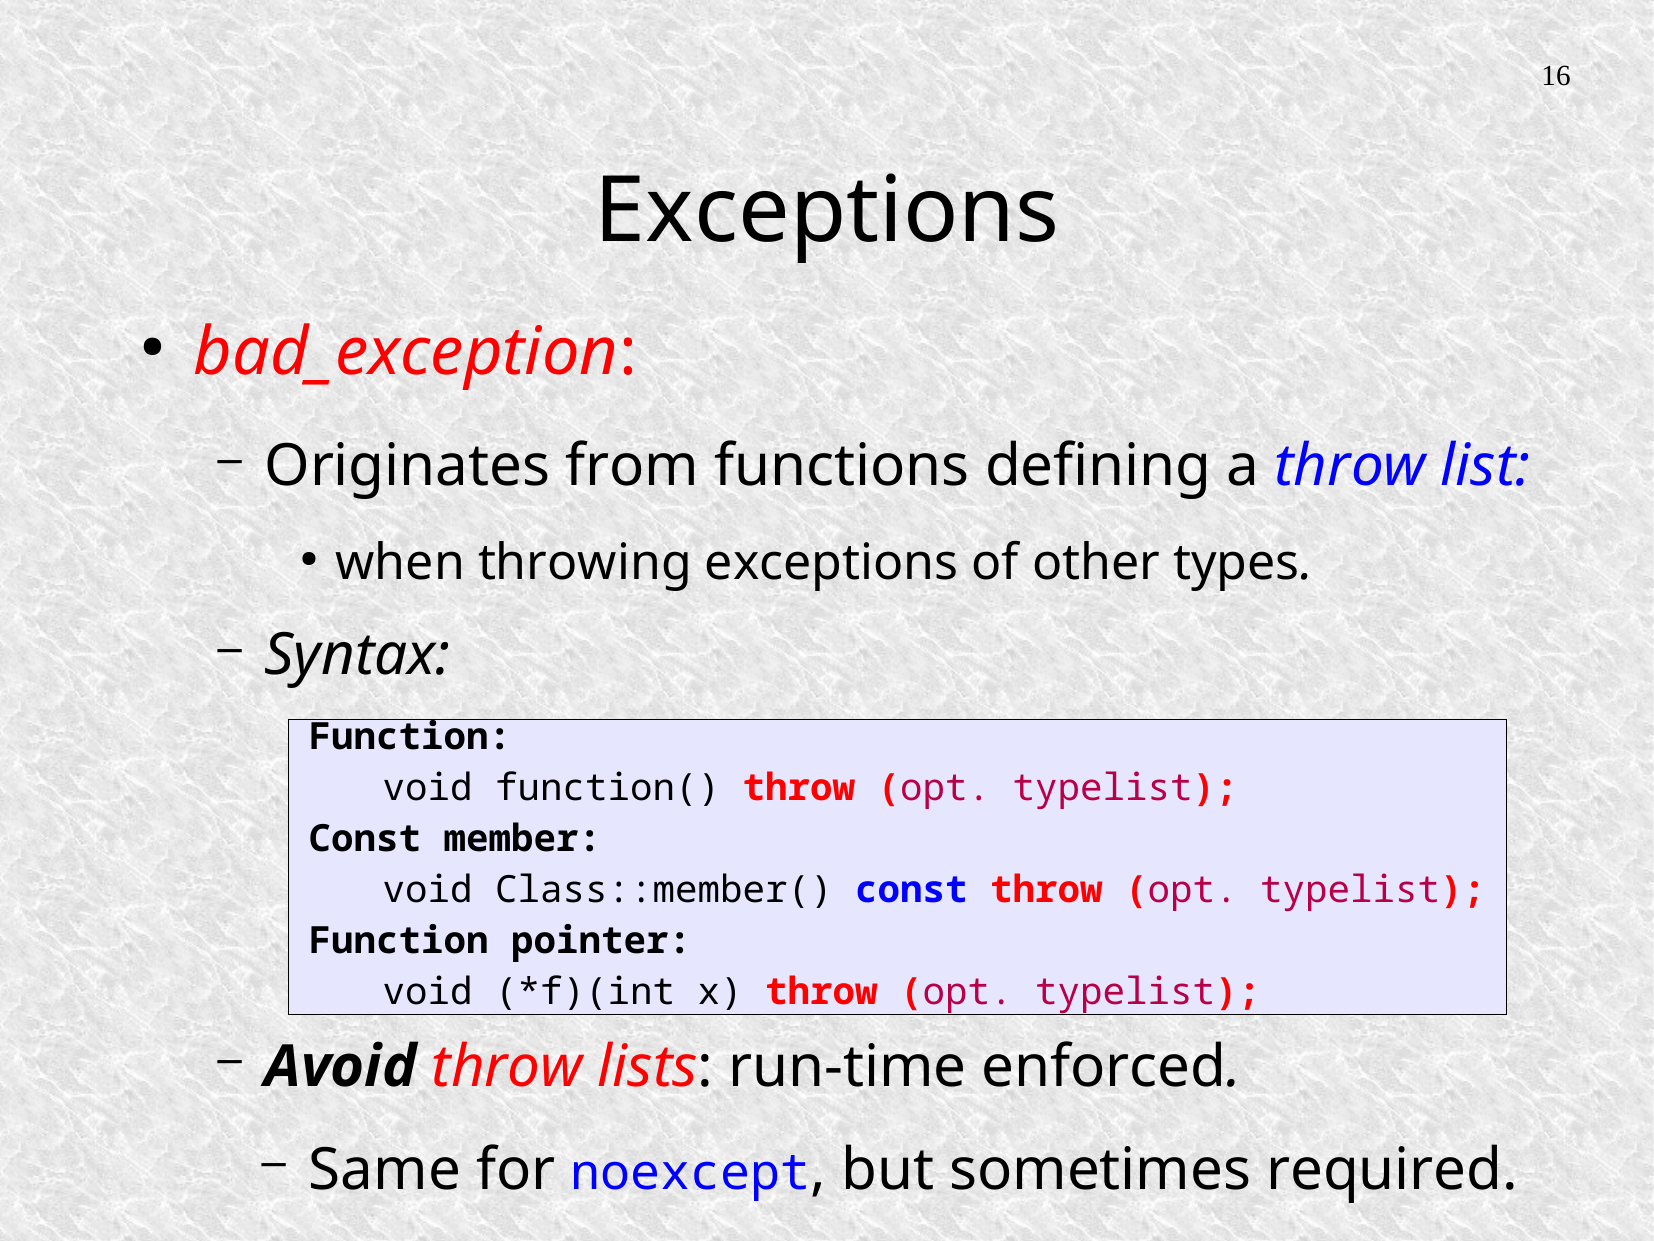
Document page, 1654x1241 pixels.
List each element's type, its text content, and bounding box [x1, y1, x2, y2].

picture [0, 0, 1654, 1241]
text_box Function: void function() throw (opt. typelist); Const member: void Class::member() const throw (opt. typelist); Function pointer: void (*f)(int x) throw (opt. typelist); [308, 709, 1547, 1025]
title Exceptions [121, 102, 1534, 311]
list bad_exception: Originates from functions defining a throw list: when throwing exceptions of other types. Syntax: Avoid throw lists: run-time enforced. Same for noexcept, but sometimes required. [122, 303, 1593, 1239]
